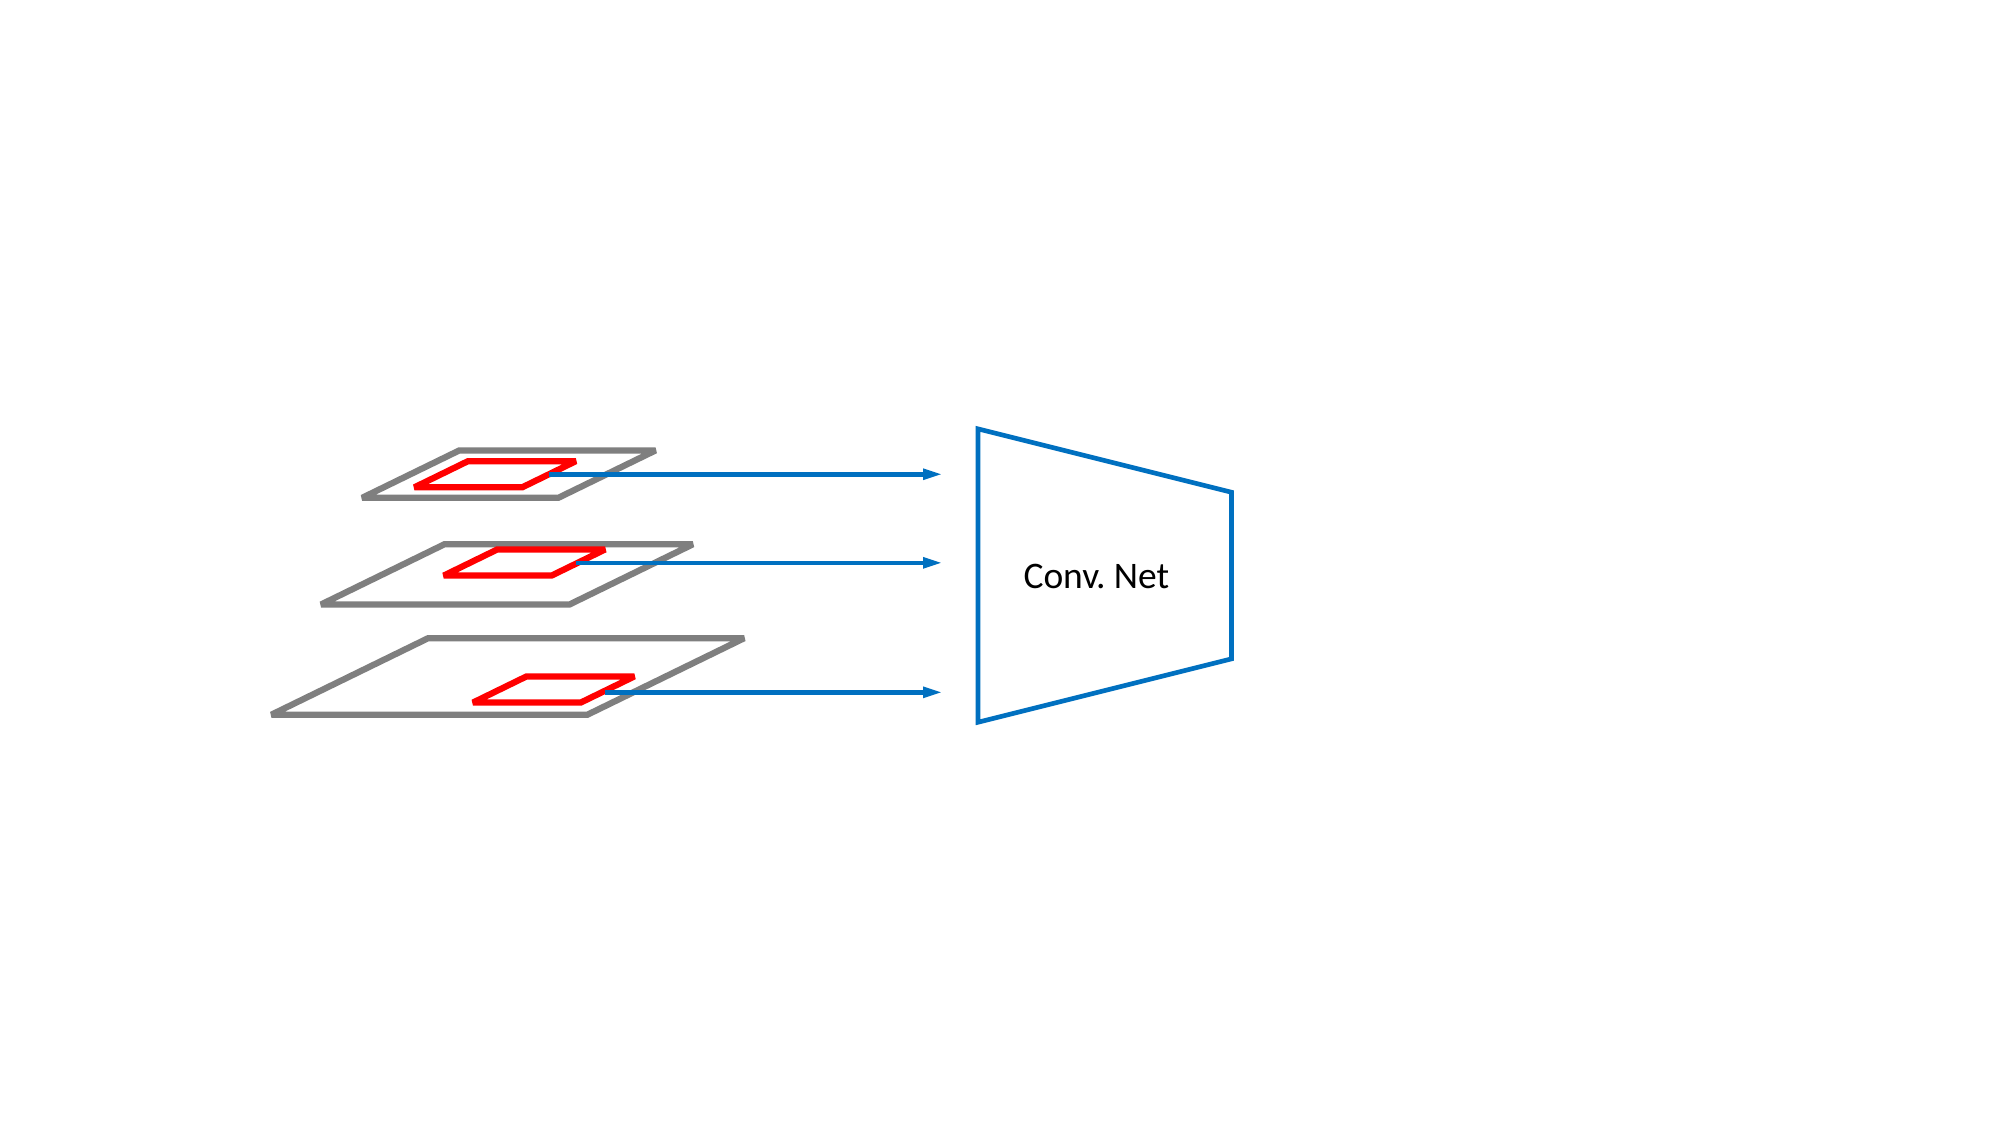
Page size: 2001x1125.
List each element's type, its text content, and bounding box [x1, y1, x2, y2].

text_box Conv. Net [1008, 543, 1207, 605]
